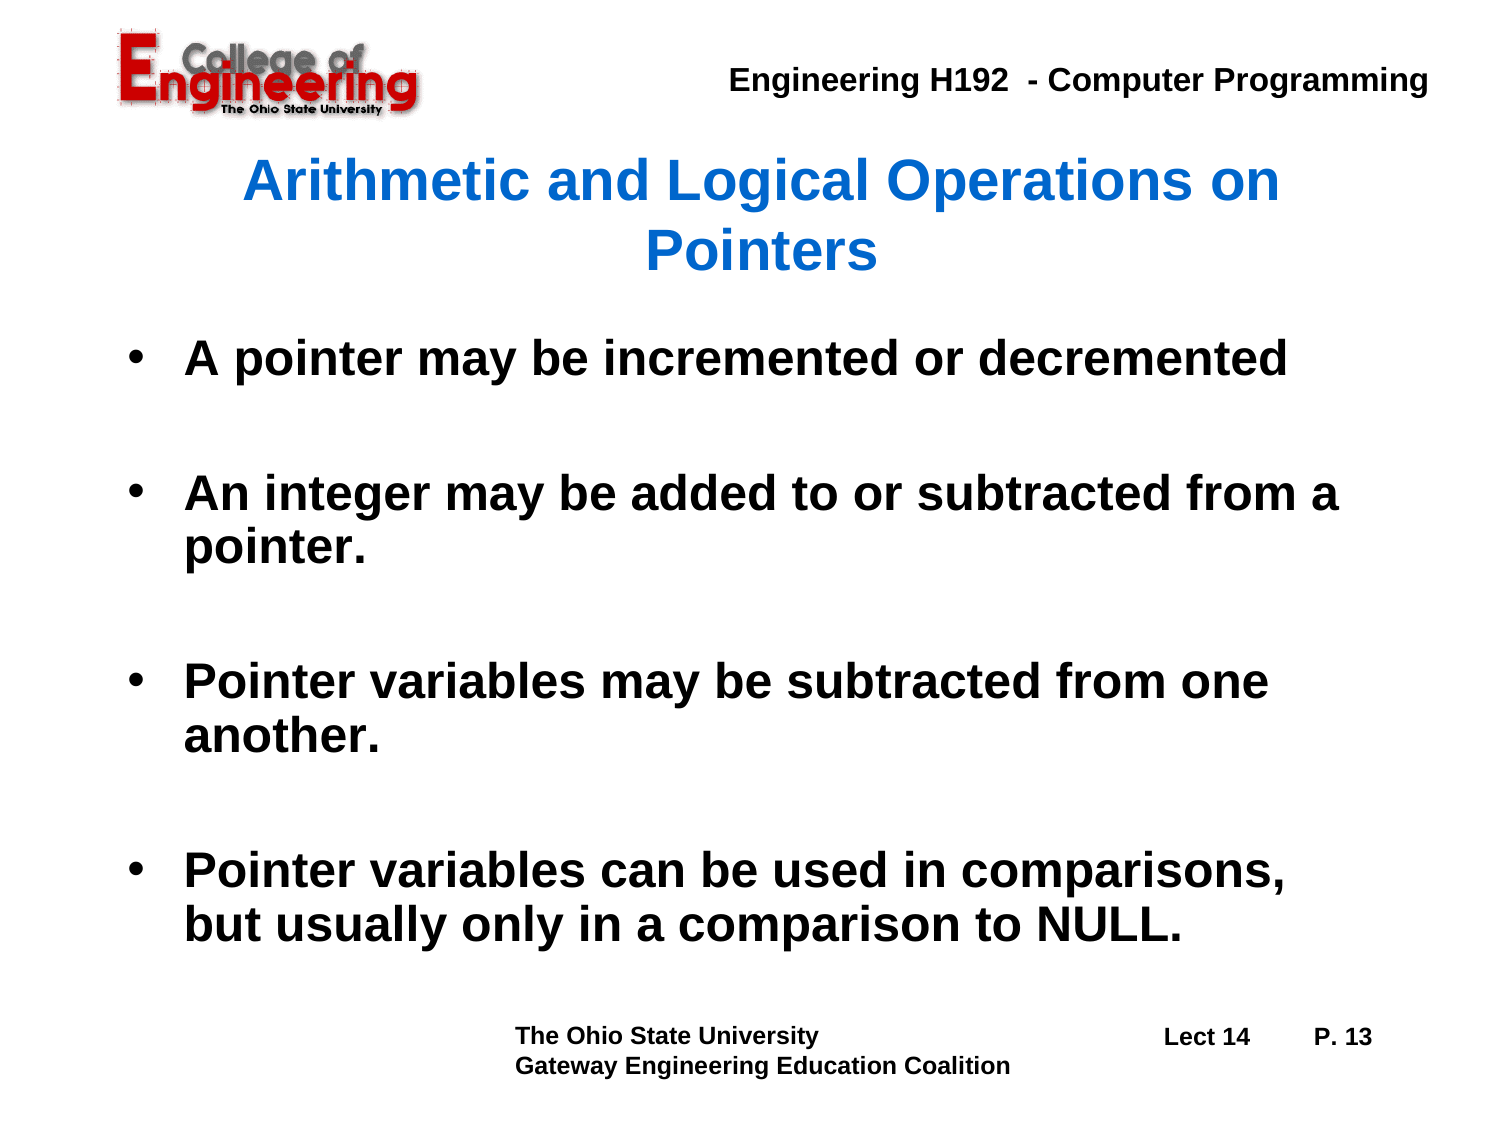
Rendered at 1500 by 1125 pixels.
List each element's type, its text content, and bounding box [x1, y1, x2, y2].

list A pointer may be incremented or decremented An integer may be added to or subtracted from a pointer. Pointer variables may be subtracted from one another. Pointer variables can be used in comparisons, but usually only in a comparison to NULL. [112, 324, 1388, 972]
title Arithmetic and Logical Operations on Pointers [125, 174, 1401, 250]
